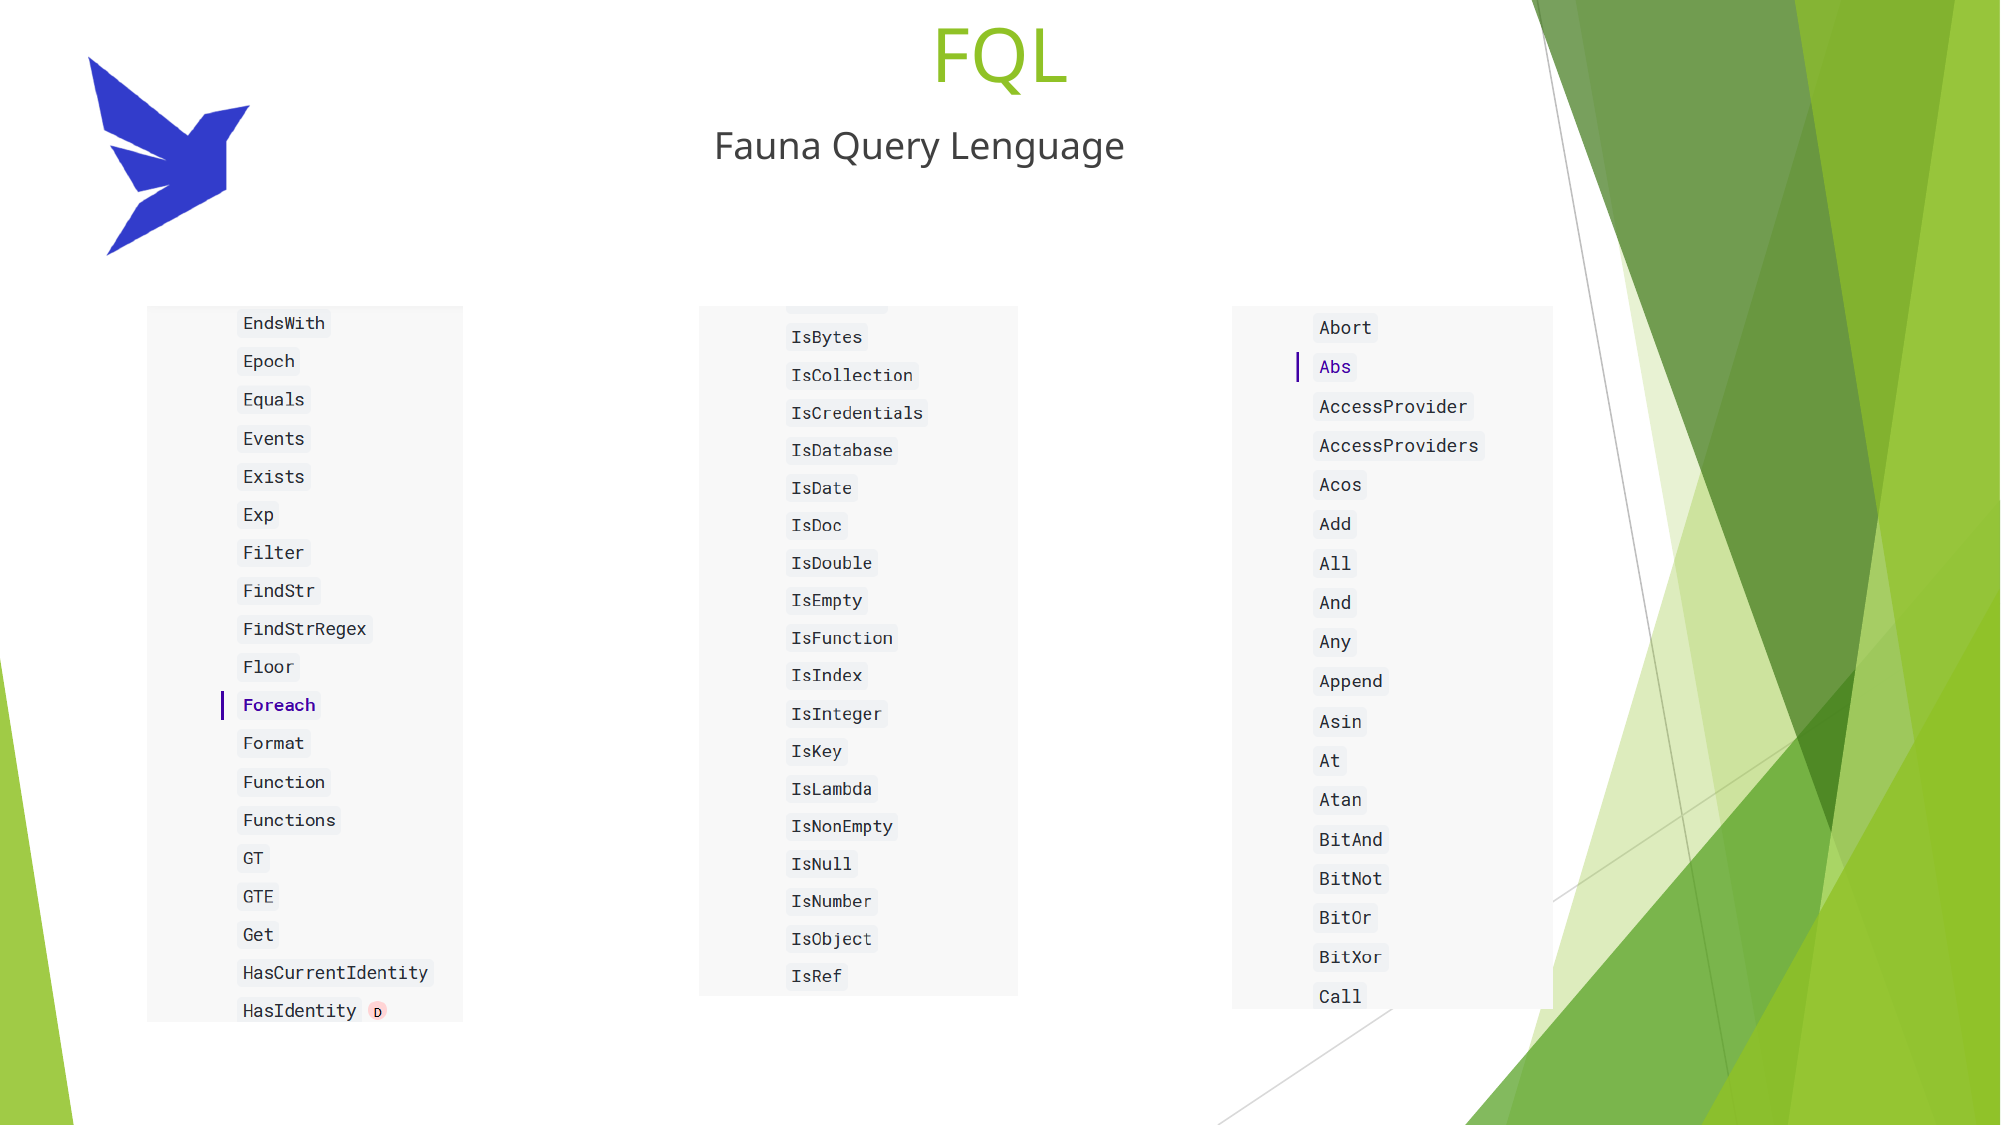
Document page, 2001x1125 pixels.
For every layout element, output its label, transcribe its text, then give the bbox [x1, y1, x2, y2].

picture [699, 306, 1018, 996]
picture [88, 56, 288, 256]
picture [1232, 306, 1553, 1009]
list Fauna Query Lenguage [699, 114, 1301, 200]
picture [147, 306, 463, 1022]
title FQL [137, 0, 1863, 138]
